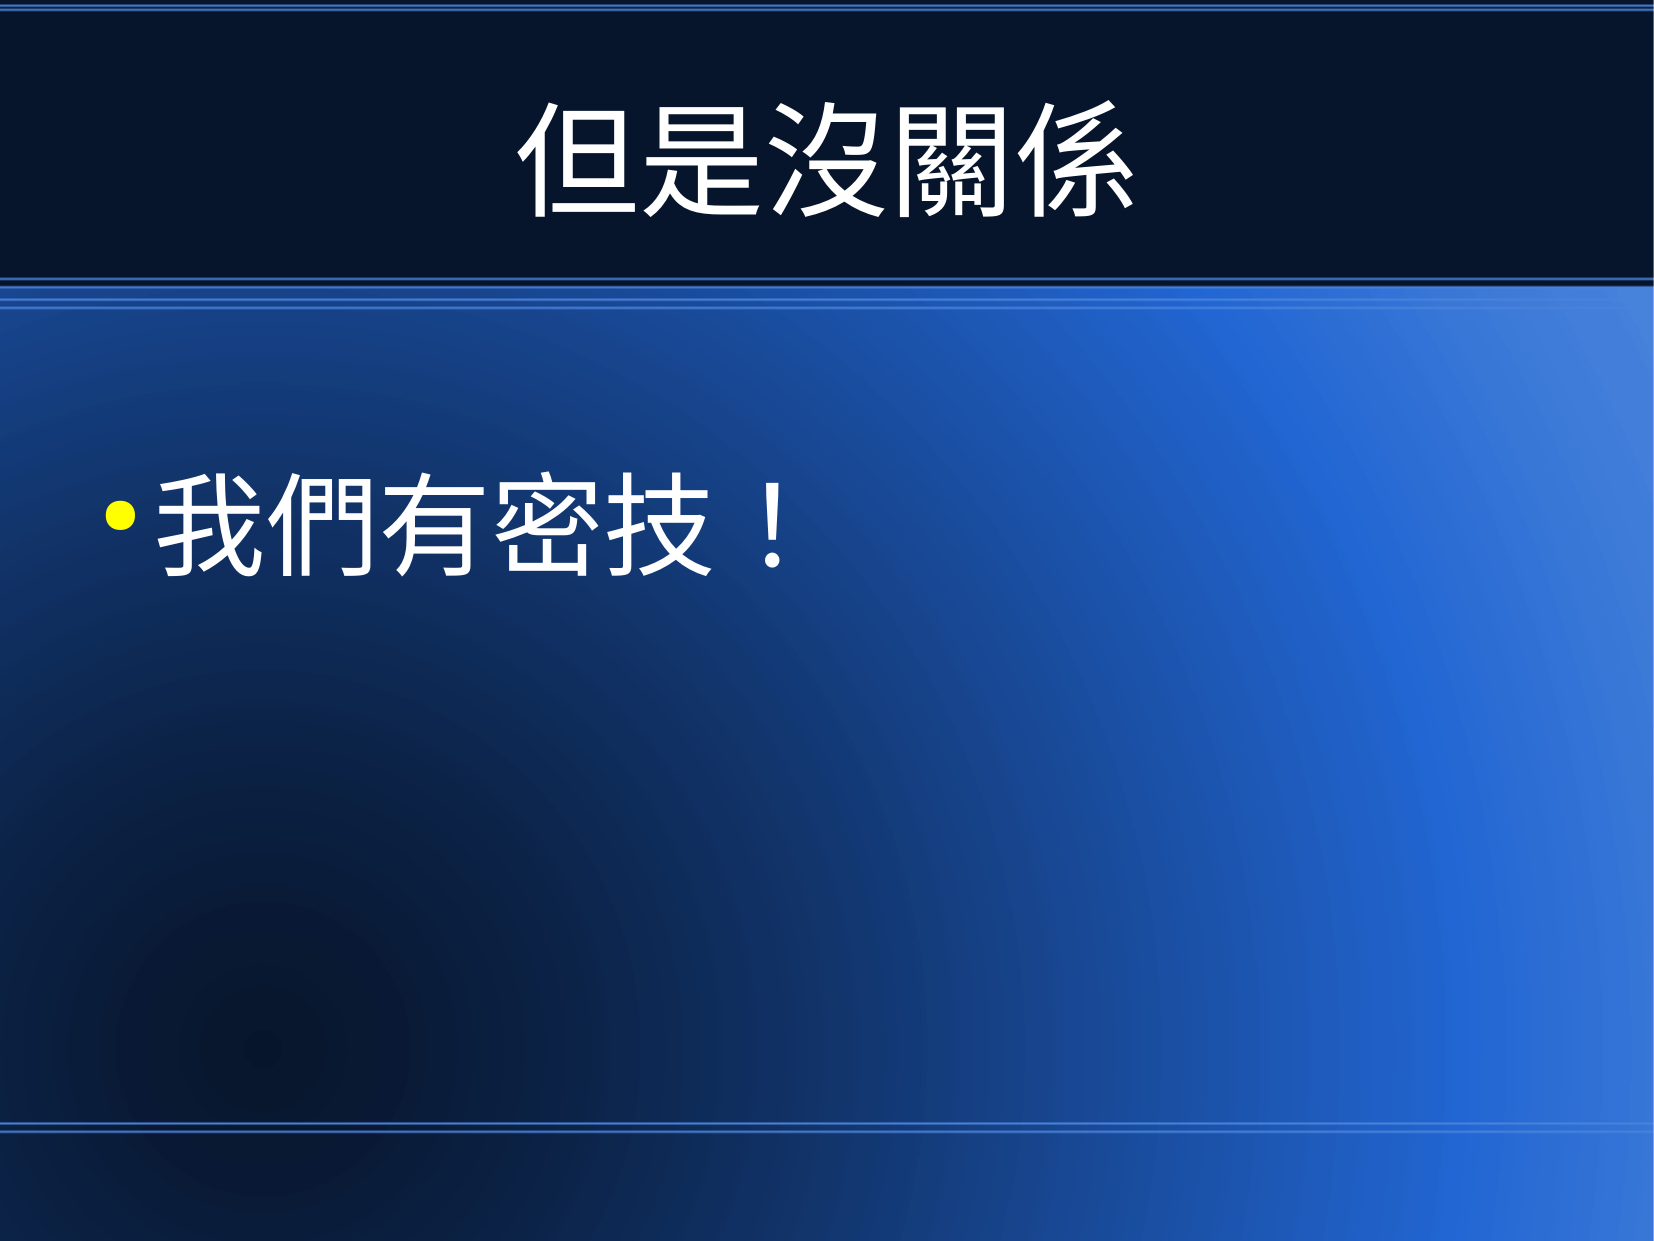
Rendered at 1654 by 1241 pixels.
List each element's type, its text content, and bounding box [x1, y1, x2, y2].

list 我們有密技！ [82, 355, 1571, 1241]
picture [0, 0, 1654, 1241]
title 但是沒關係 [82, 49, 1571, 257]
